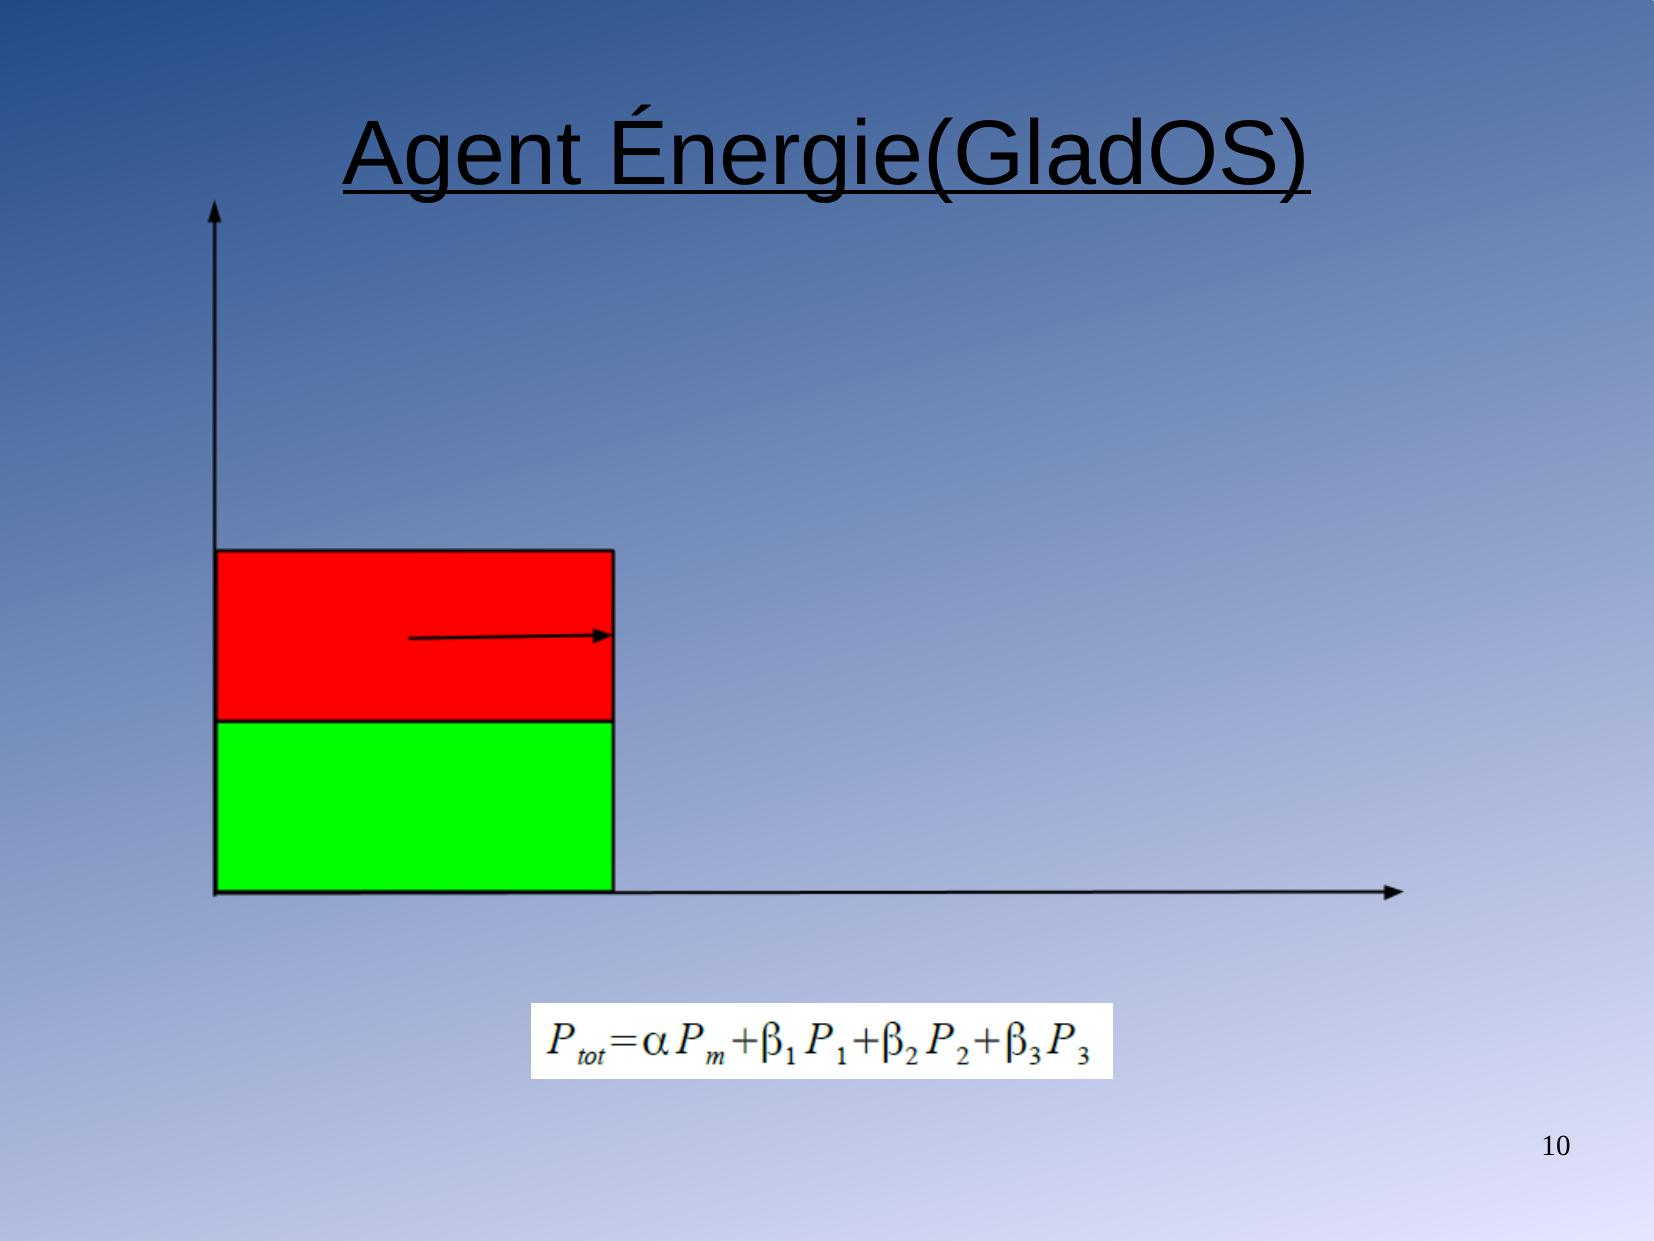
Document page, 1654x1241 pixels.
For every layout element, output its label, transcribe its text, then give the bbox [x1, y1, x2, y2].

picture [75, 56, 1576, 1182]
title Agent Énergie(GladOS) [82, 49, 1571, 56]
